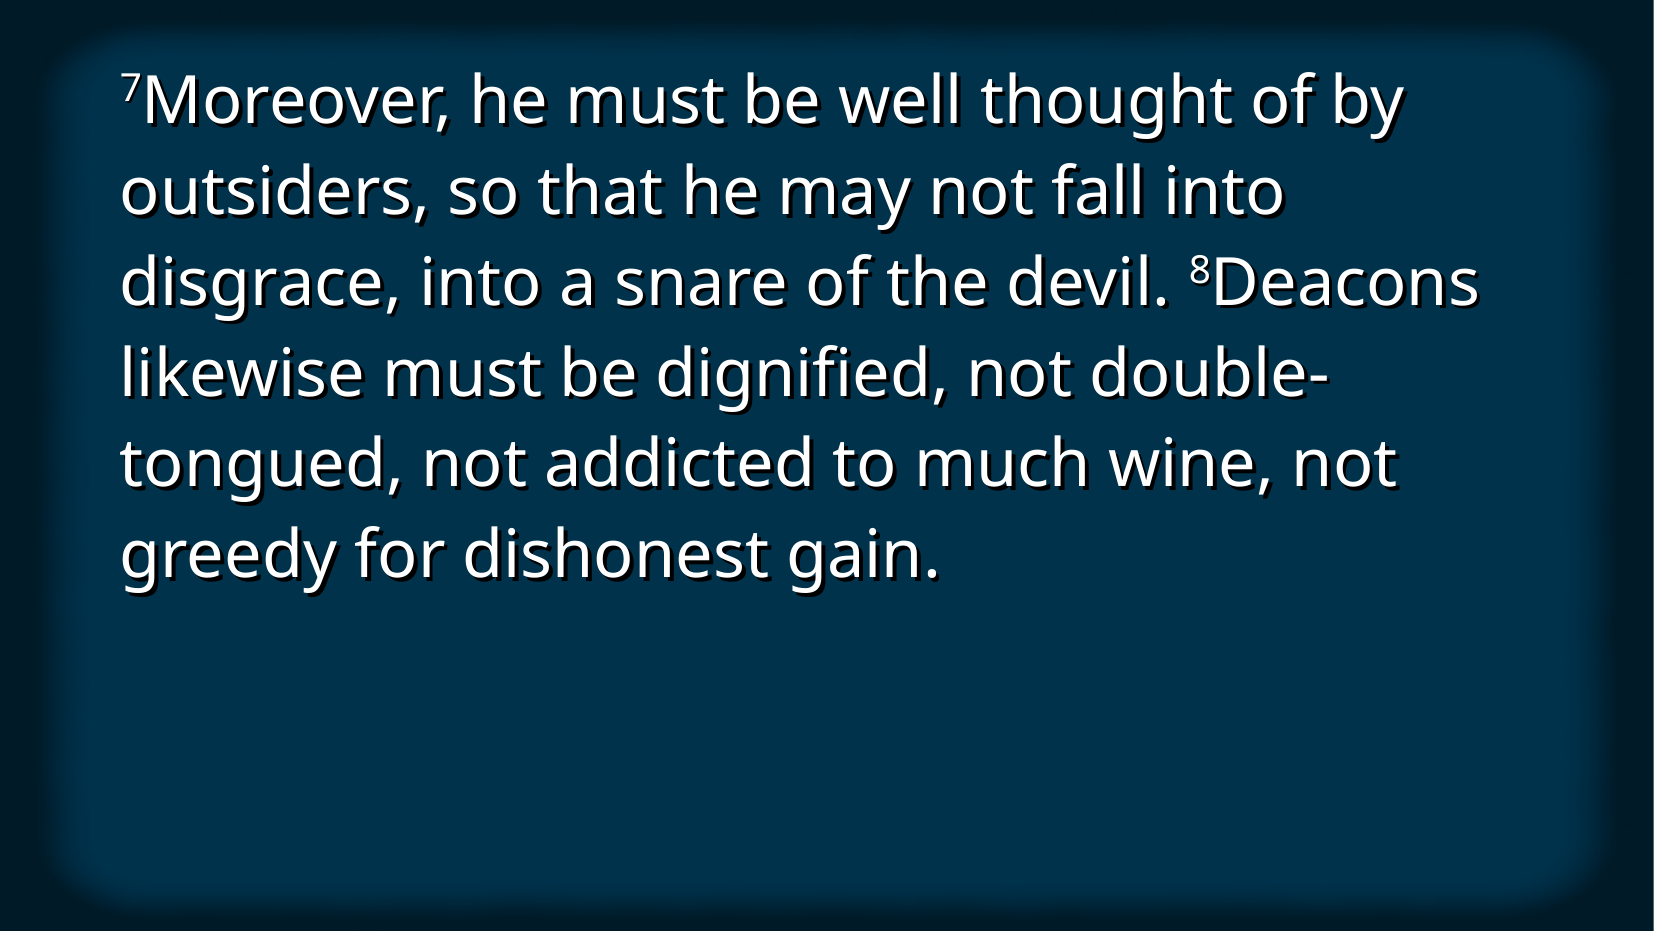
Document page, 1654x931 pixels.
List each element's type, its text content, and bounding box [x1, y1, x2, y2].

text_box 7Moreover, he must be well thought of by outsiders, so that he may not fall into disgrace, into a snare of the devil. 8Deacons likewise must be dignified, not double-tongued, not addicted to much wine, not greedy for dishonest gain. [105, 45, 1561, 526]
picture [0, 0, 1654, 931]
